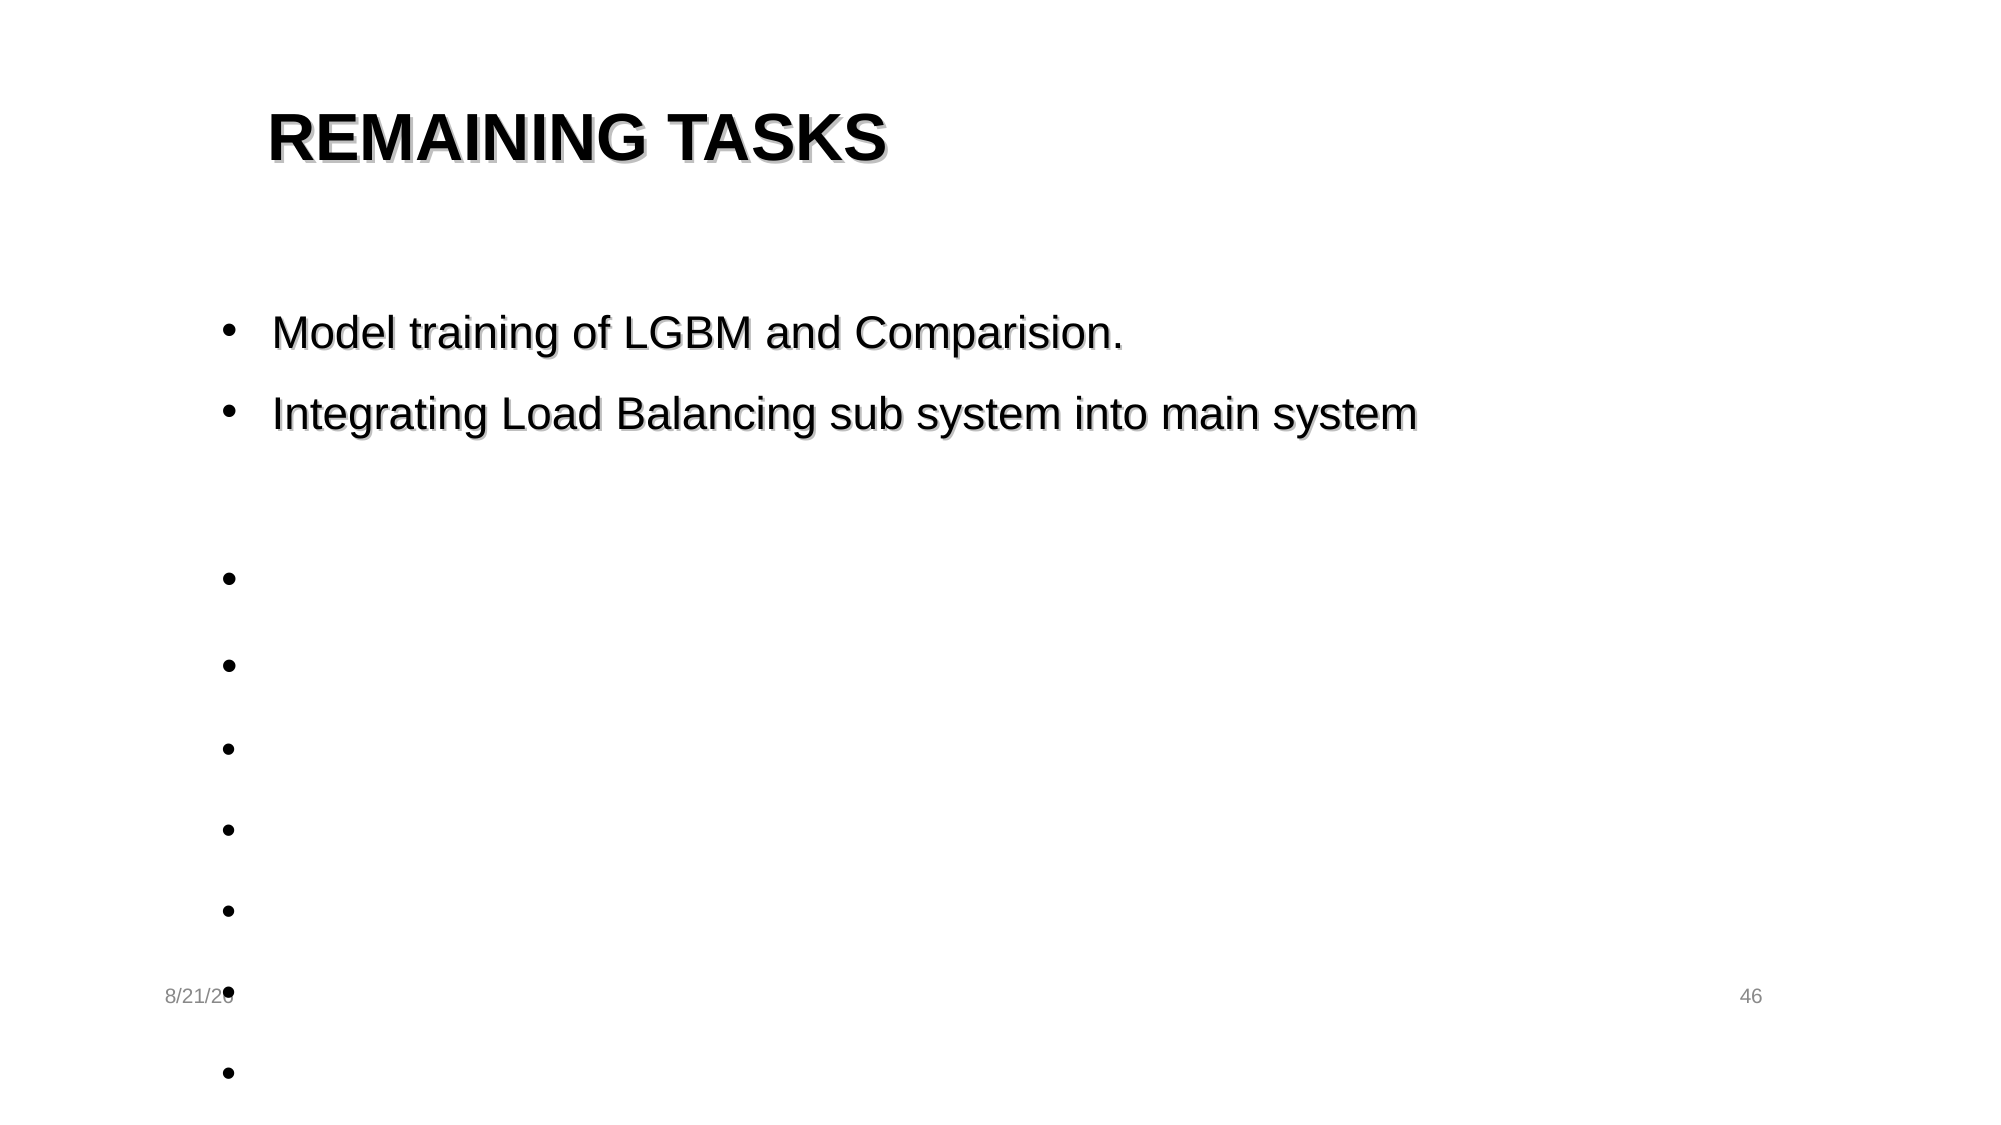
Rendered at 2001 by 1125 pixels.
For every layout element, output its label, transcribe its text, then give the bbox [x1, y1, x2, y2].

title REMAINING TASKS [0, 64, 1157, 214]
slide_number December 27, 2024 [149, 965, 600, 1025]
list Model training of LGBM and Comparision. Integrating Load Balancing sub system into main system [206, 198, 1539, 673]
slide_number 47 [1724, 965, 1849, 1025]
